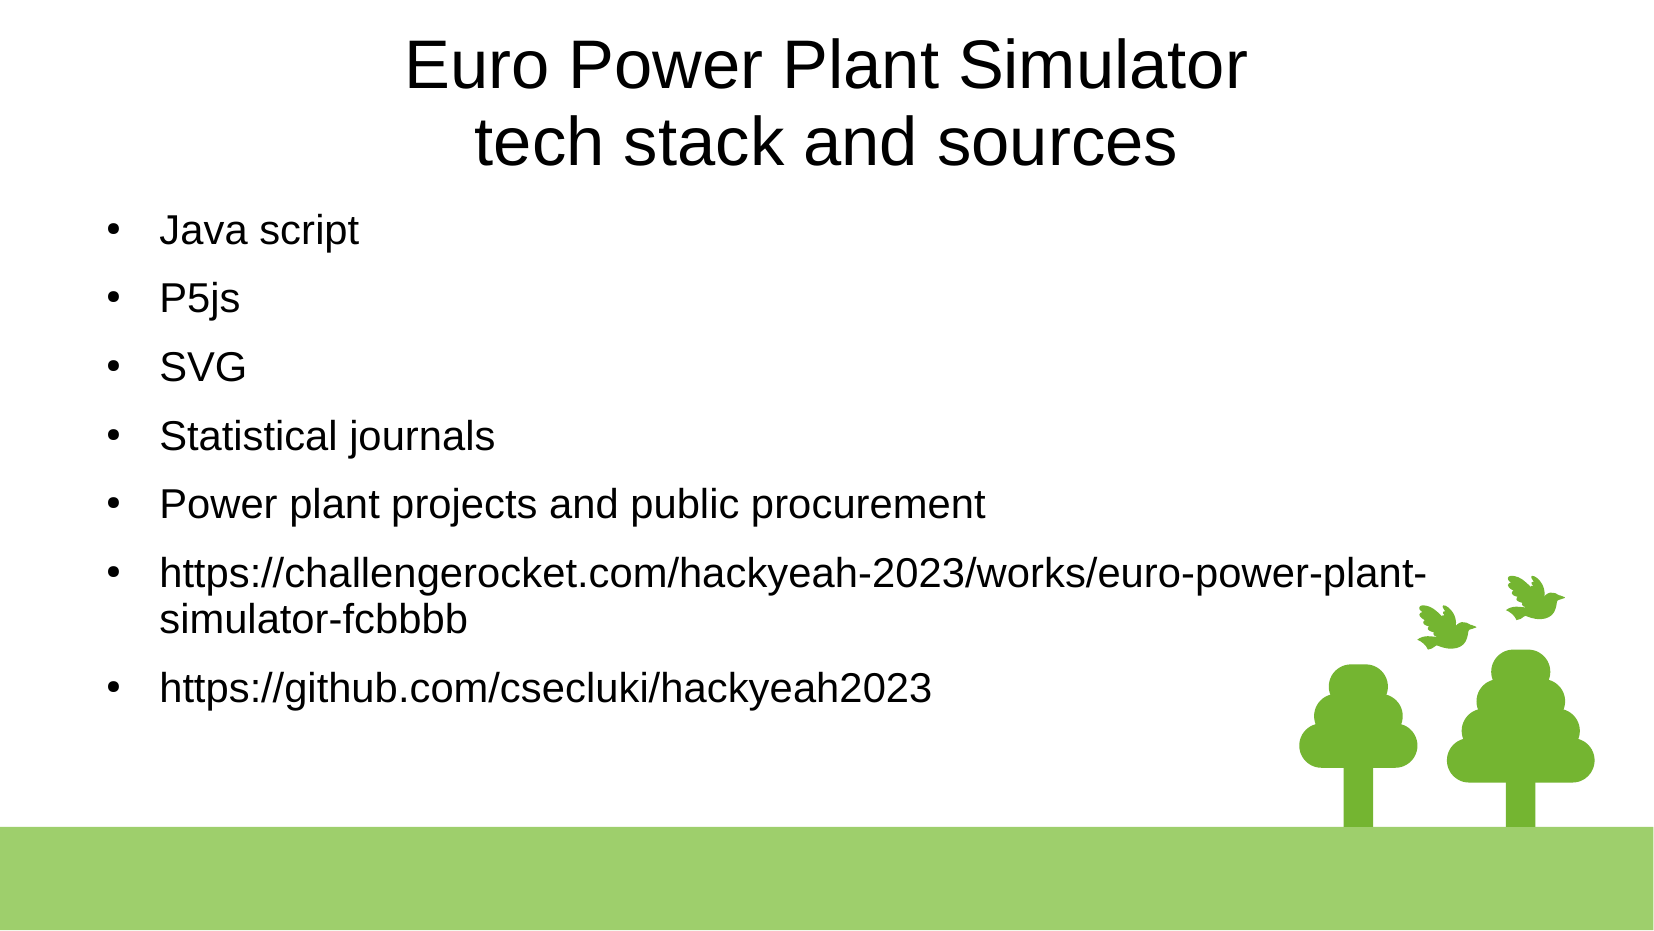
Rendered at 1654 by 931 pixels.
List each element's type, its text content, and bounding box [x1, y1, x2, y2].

title Euro Power Plant Simulator tech stack and sources [88, 26, 1565, 181]
list Java script P5js SVG Statistical journals Power plant projects and public procurement https://challengerocket.com/hackyeah-2023/works/euro-power-plant-simulator-fcbbbb https://github.com/csecluki/hackyeah2023 [88, 206, 1565, 739]
